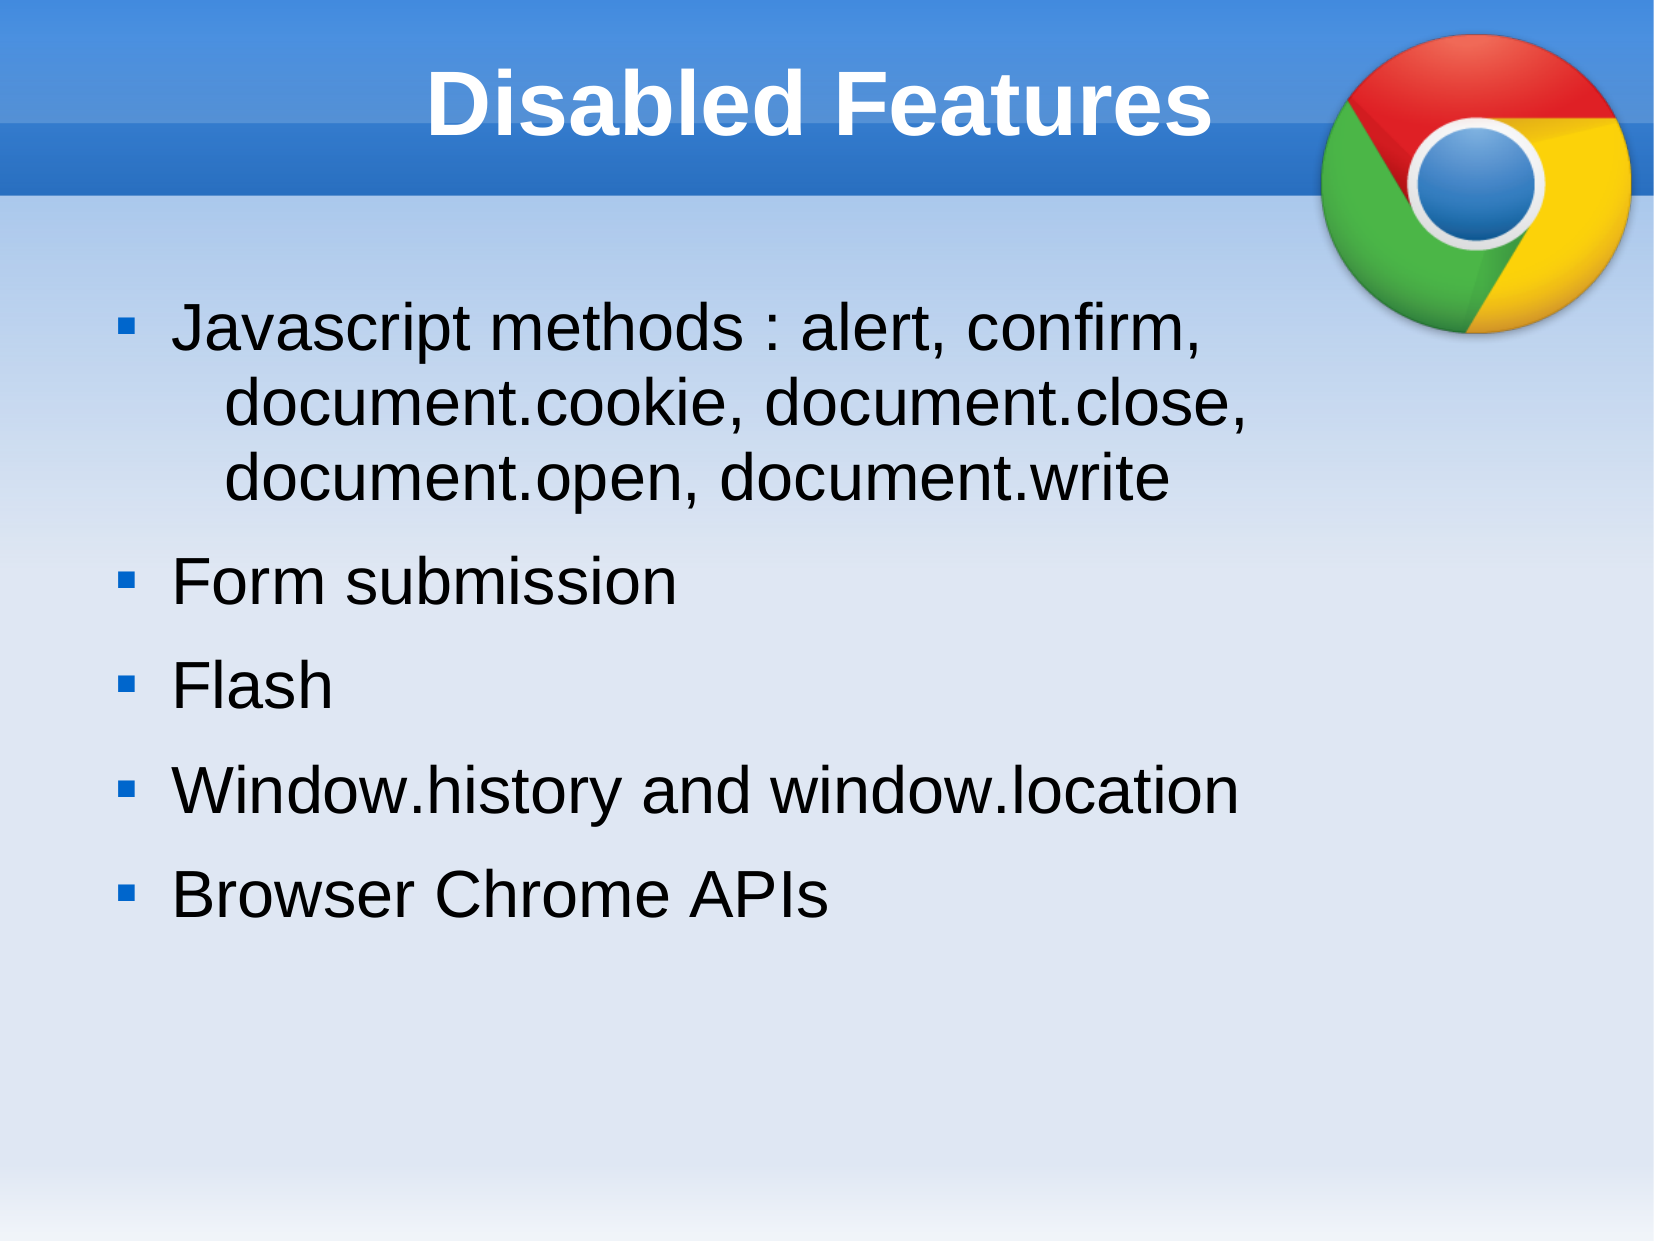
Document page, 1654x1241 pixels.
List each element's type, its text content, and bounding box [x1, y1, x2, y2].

list Javascript methods : alert, confirm, document.cookie, document.close, document.open, document.write Form submission Flash Window.history and window.location Browser Chrome APIs [82, 290, 1571, 1109]
picture [0, 0, 1654, 1241]
title Disabled Features [76, 0, 1565, 208]
